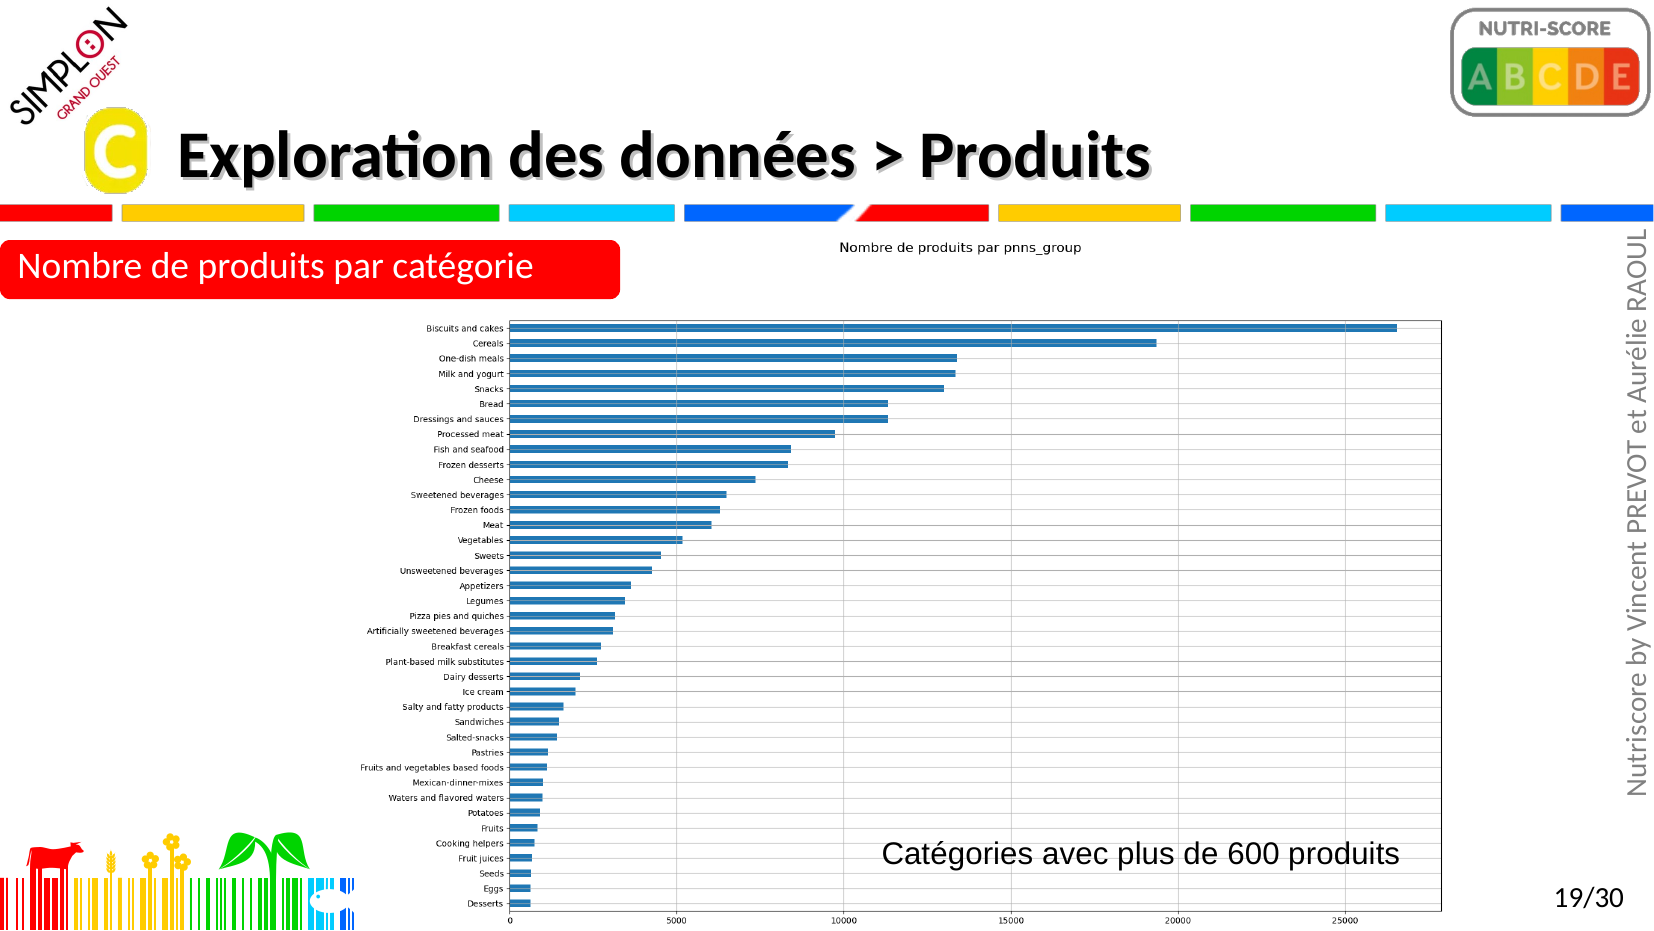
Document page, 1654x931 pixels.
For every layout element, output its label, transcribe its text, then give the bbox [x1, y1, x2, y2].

picture [0, 200, 1654, 225]
picture [2, 2, 147, 147]
picture [0, 236, 1447, 931]
title Exploration des données > Produits [177, 108, 1571, 213]
text_box Catégories avec plus de 600 produits [866, 829, 1536, 886]
picture [82, 106, 151, 195]
picture [1448, 4, 1654, 119]
text_box Nombre de produits par catégorie [0, 240, 621, 300]
